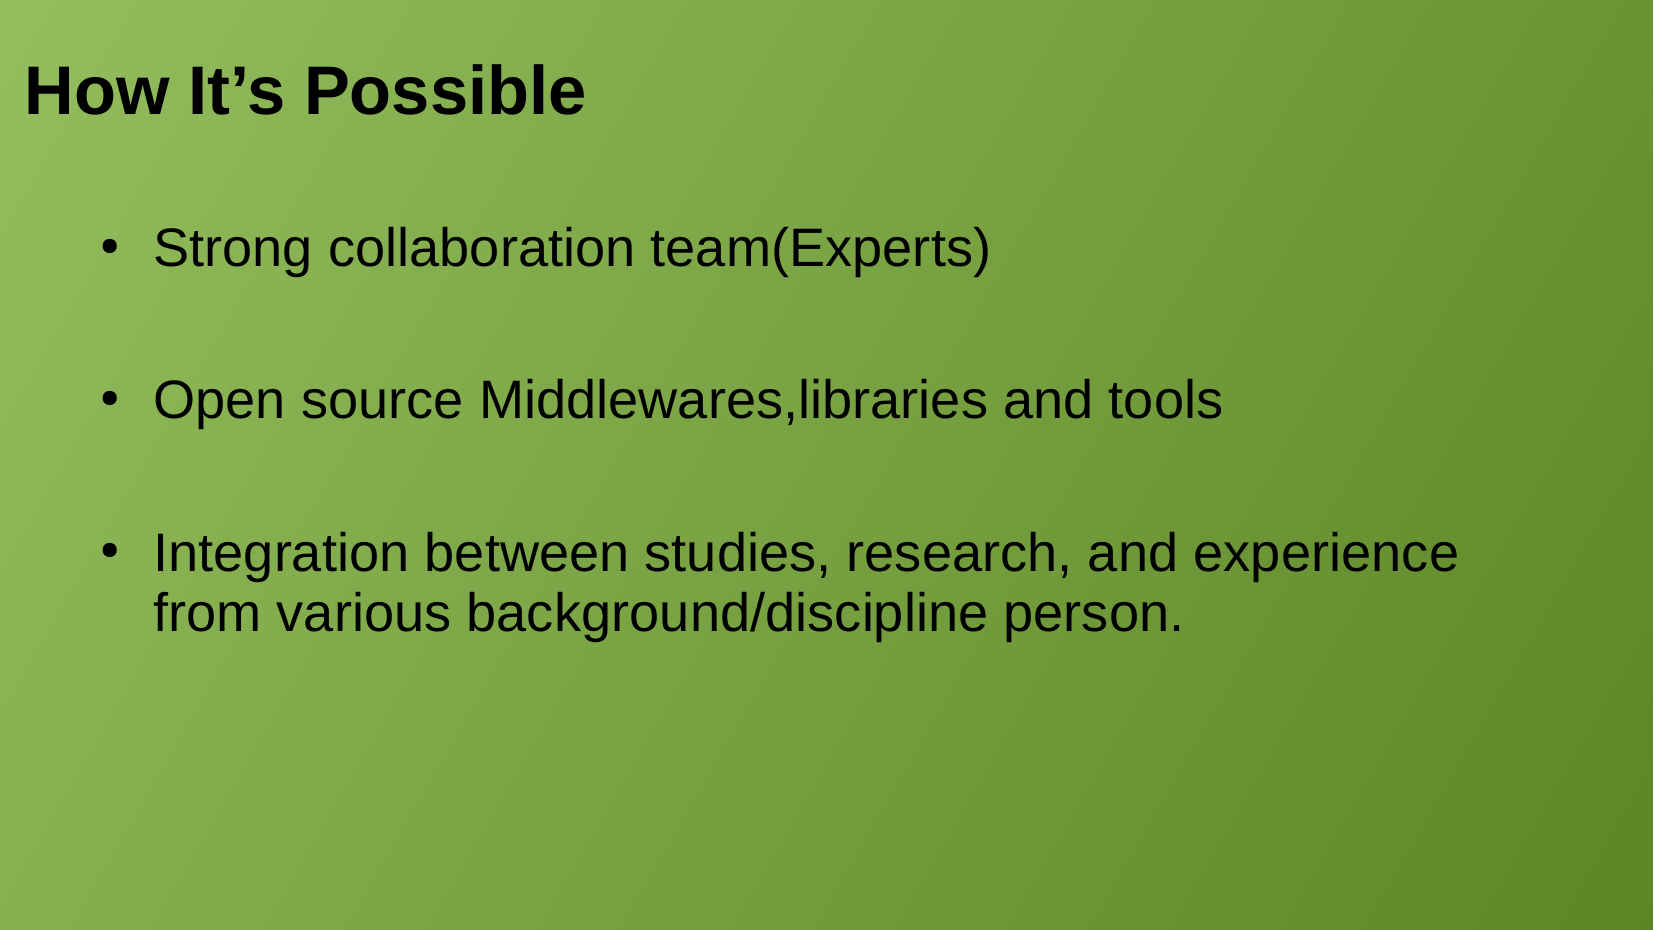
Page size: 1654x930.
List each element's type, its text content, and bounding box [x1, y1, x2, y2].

title How It’s Possible [24, 13, 1143, 169]
list Strong collaboration team(Experts) Open source Middlewares,libraries and tools Integration between studies, research, and experience from various background/discipline person. [82, 217, 1571, 757]
